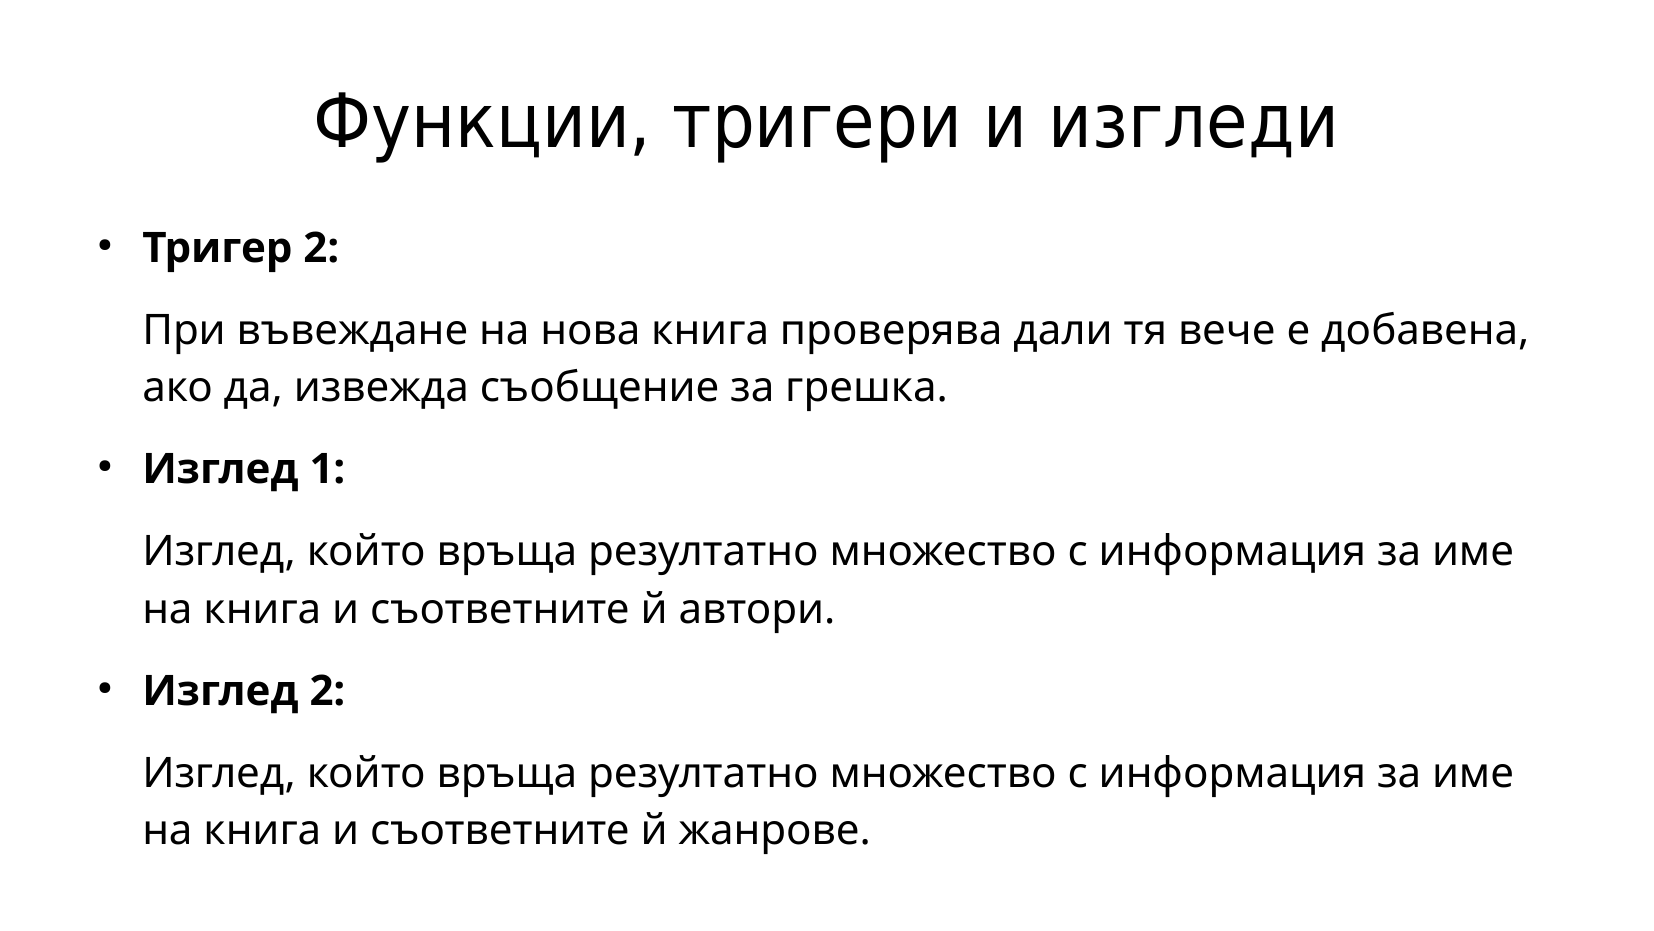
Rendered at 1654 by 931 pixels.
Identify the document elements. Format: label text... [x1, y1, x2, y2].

title Функции, тригери и изгледи [82, 37, 1571, 193]
list Тригер 2: При въвеждане на нова книга проверява дали тя вече е добавена, ако да, извежда съобщение за грешка. Изглед 1: Изглед, който връща резултатно множество с информация за име на книга и съответните й автори. Изглед 2: Изглед, който връща резултатно множество с информация за име на книга и съответните й жанрове. [82, 217, 1571, 863]
